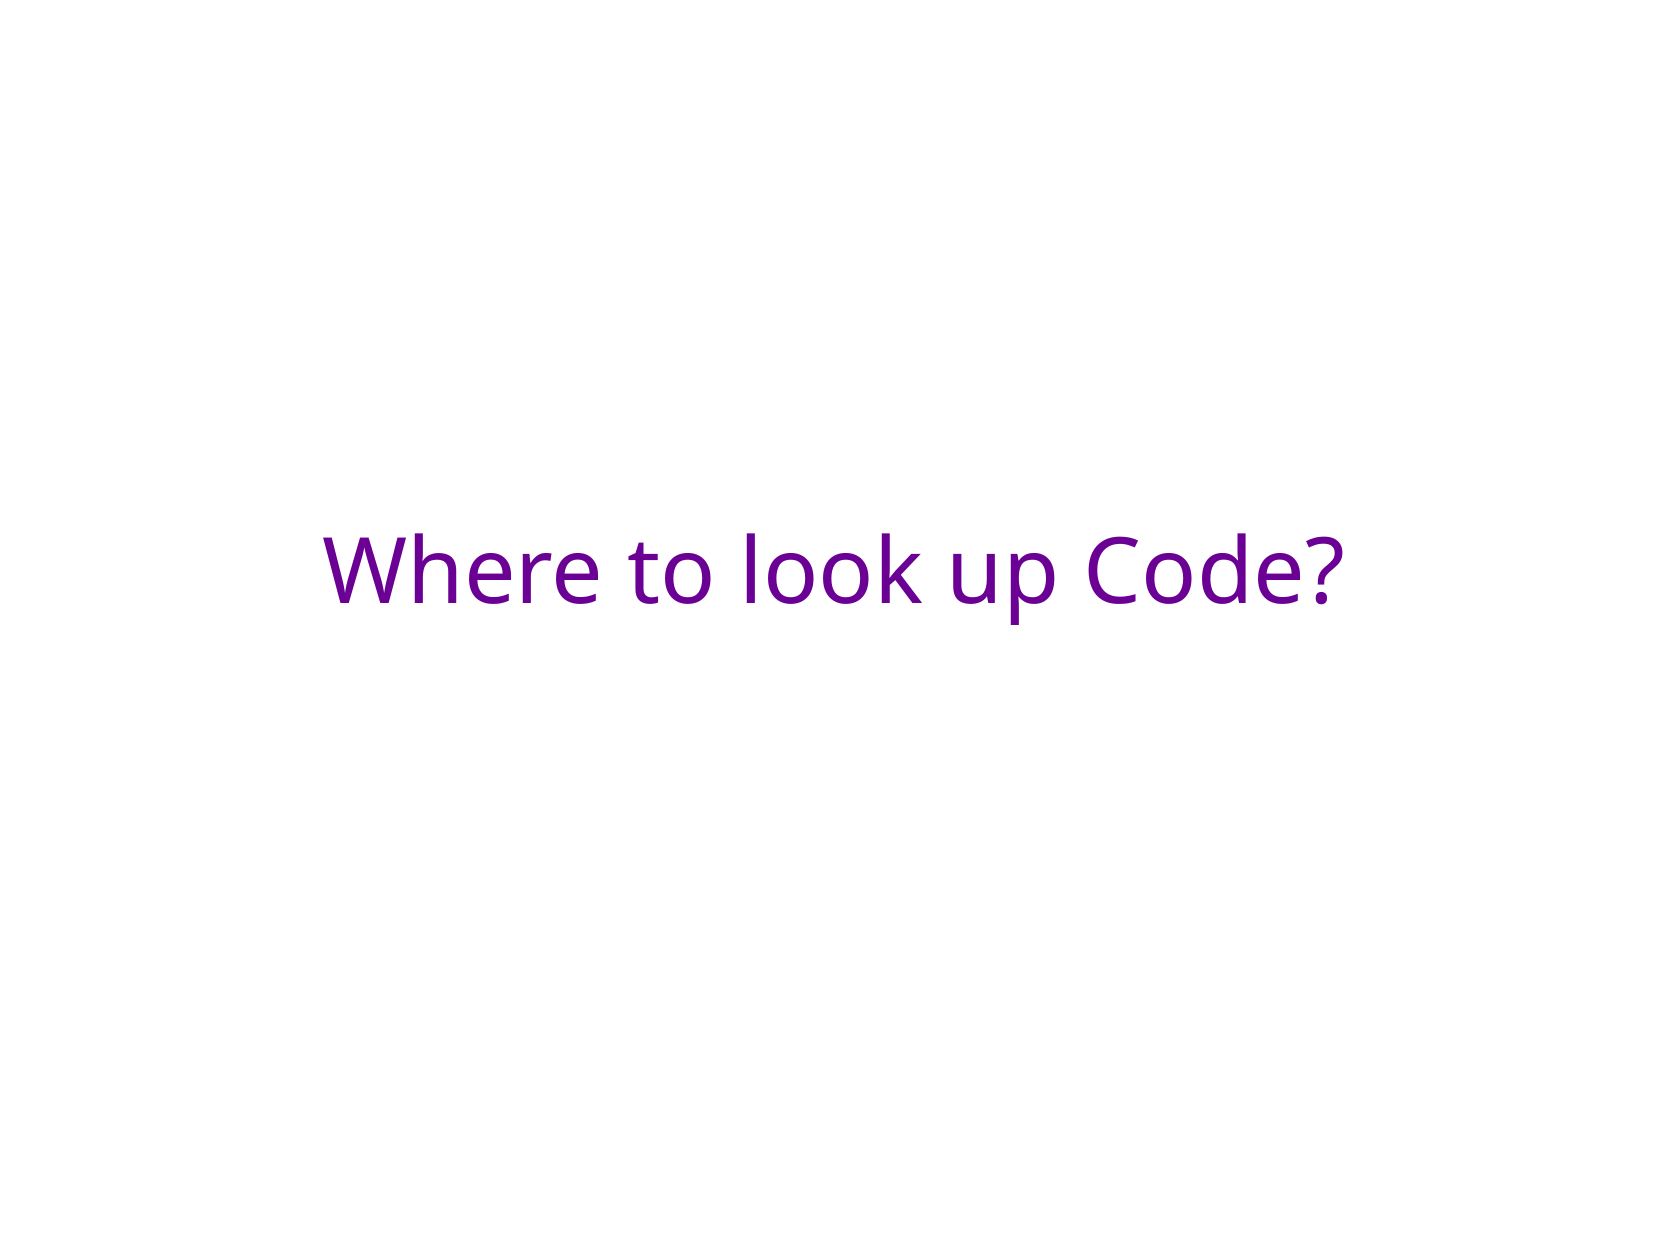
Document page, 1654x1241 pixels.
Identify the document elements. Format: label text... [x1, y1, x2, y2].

title Where to look up Code? [90, 465, 1579, 673]
